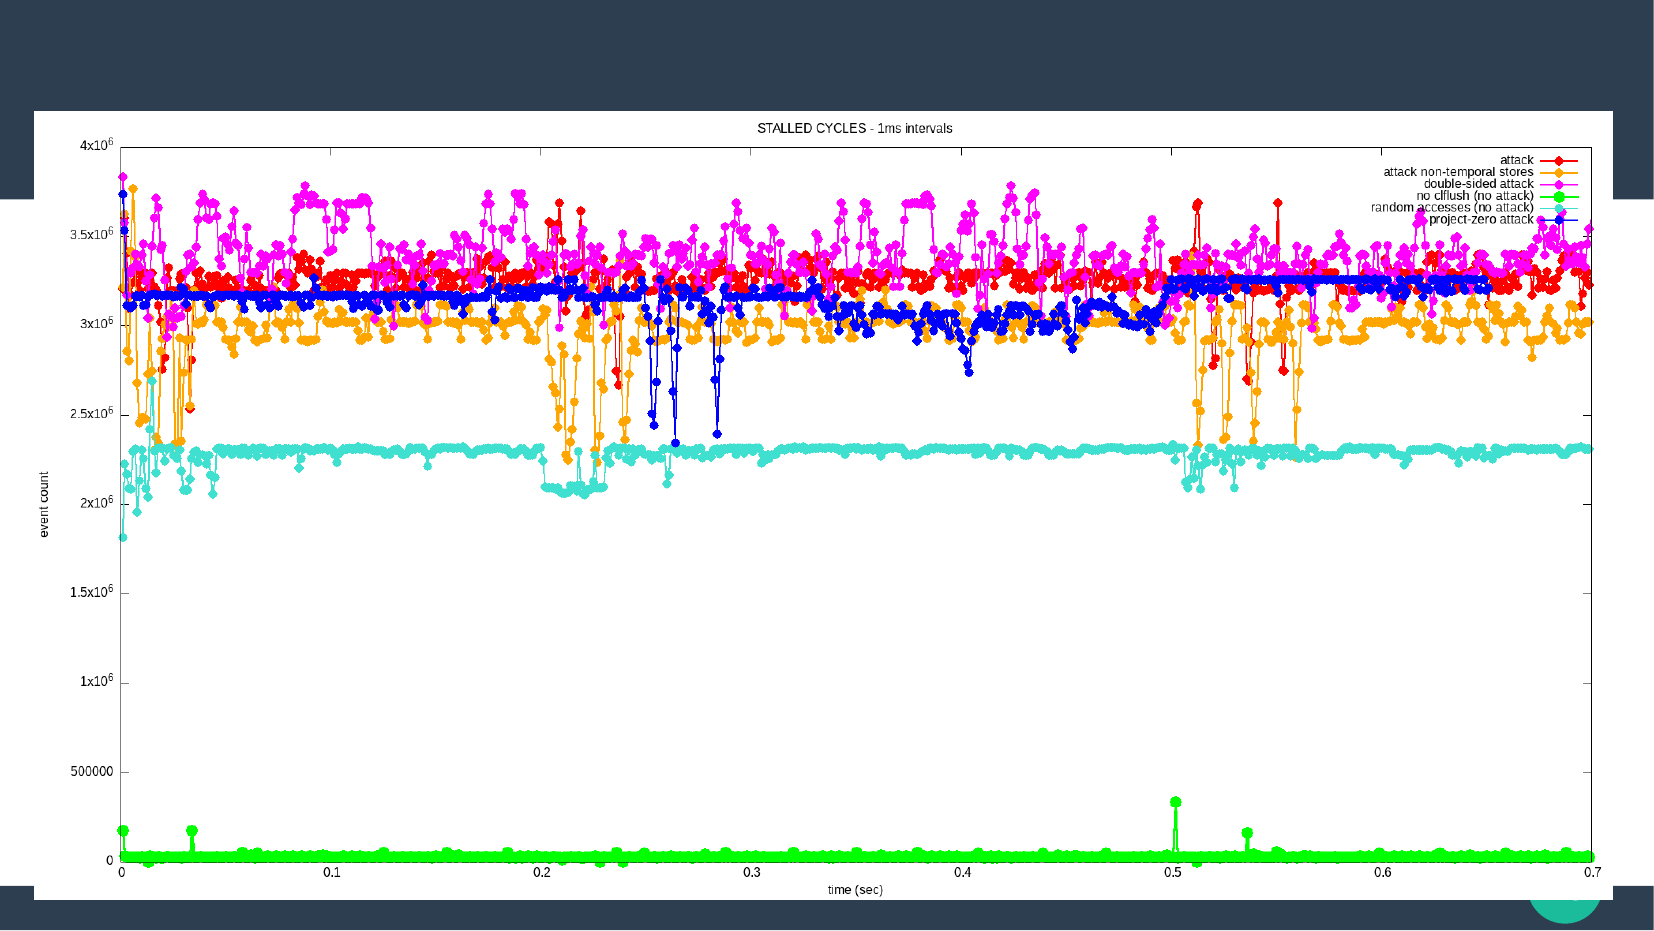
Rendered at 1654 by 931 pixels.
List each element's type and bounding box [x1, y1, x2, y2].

picture [34, 111, 1613, 901]
